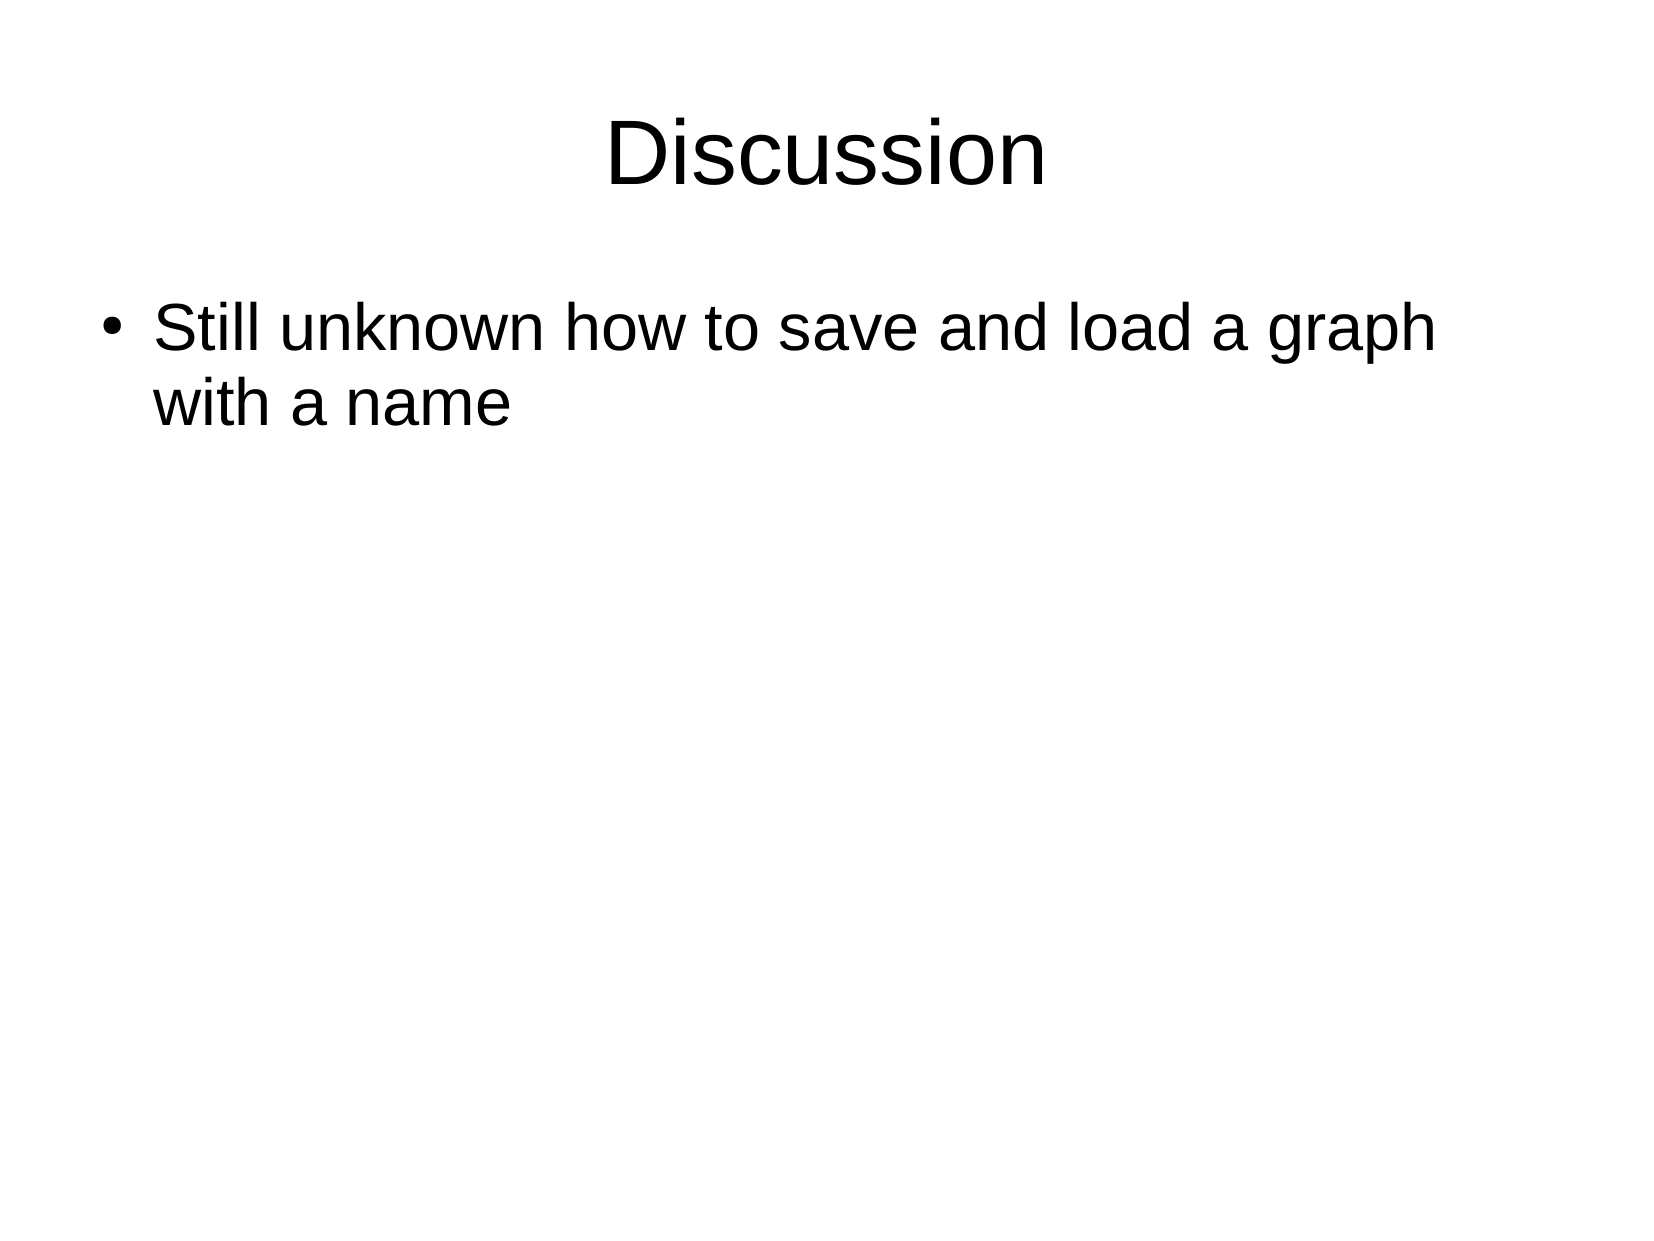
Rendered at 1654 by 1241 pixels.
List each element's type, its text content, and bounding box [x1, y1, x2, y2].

title Discussion [82, 49, 1571, 257]
list Still unknown how to save and load a graph with a name [82, 290, 1571, 1010]
